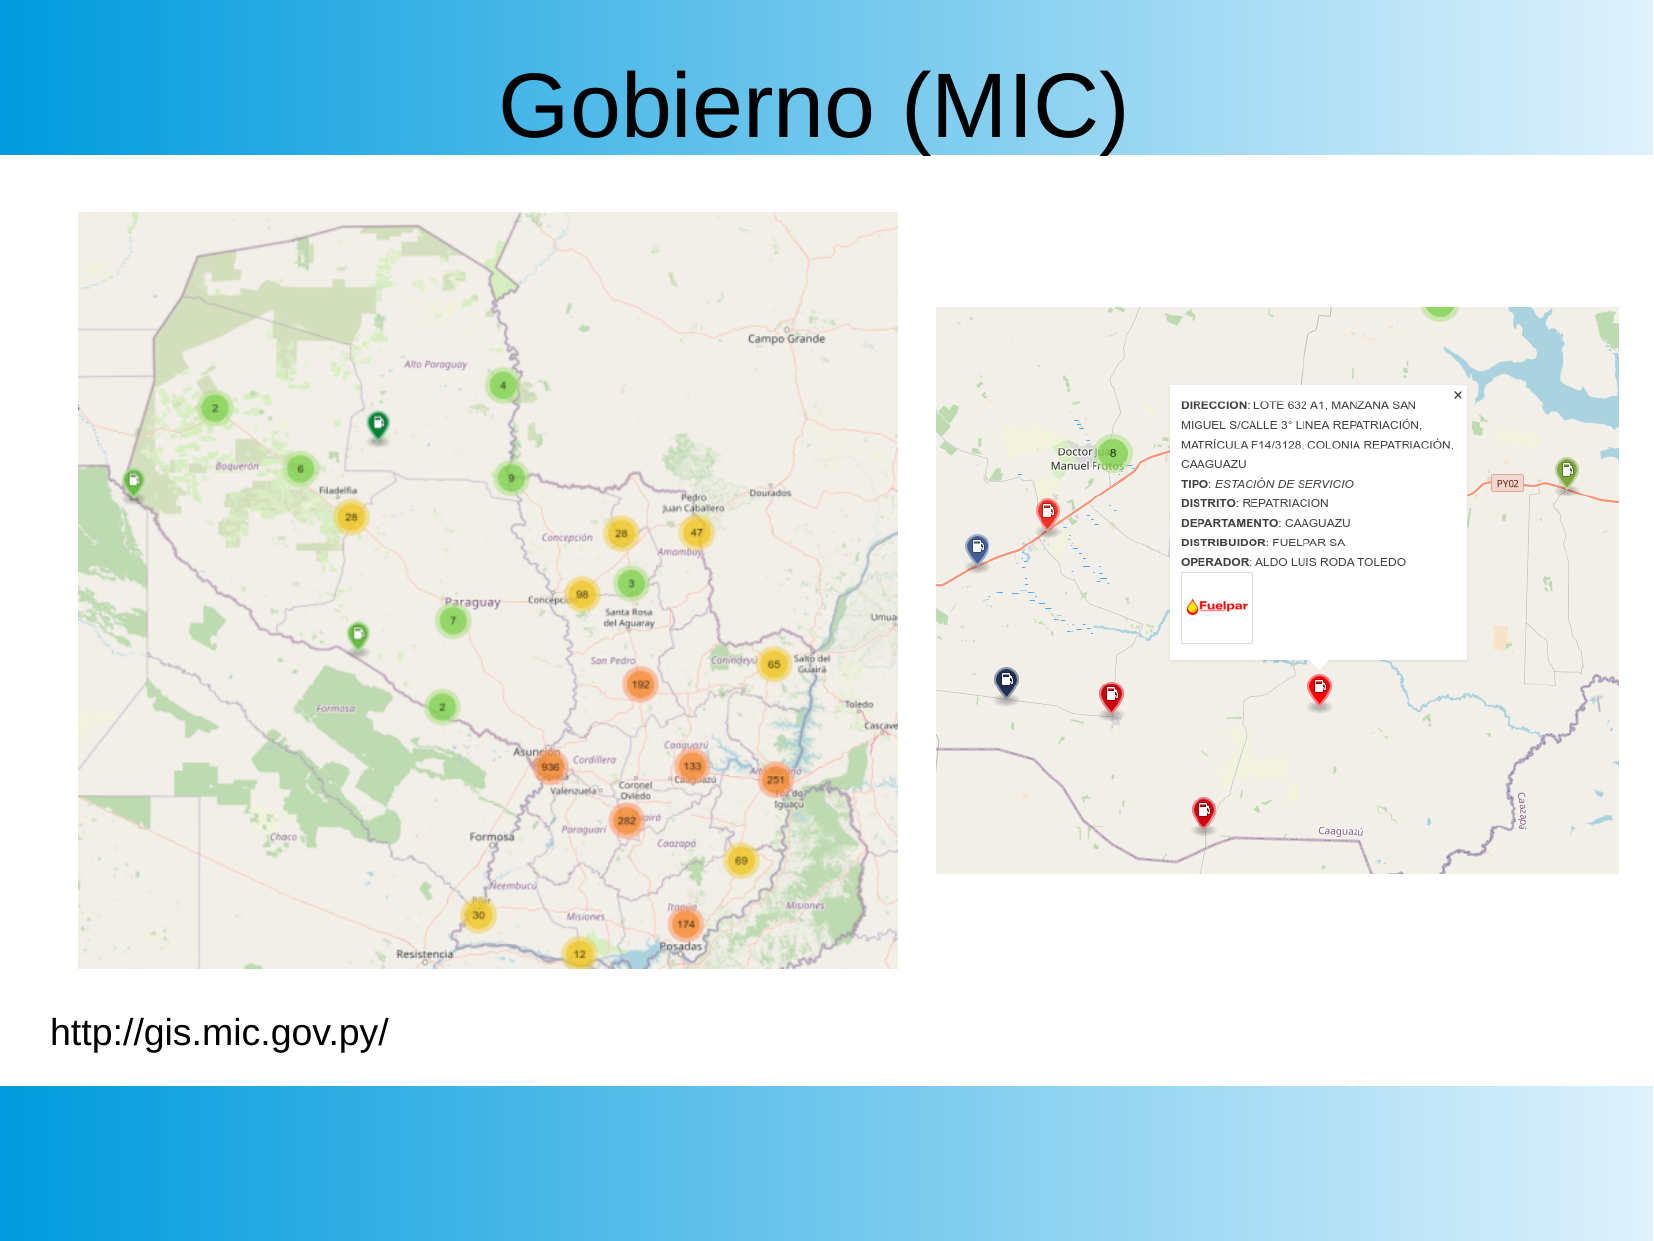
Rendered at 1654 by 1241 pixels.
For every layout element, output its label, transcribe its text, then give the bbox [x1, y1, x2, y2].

title Gobierno (MIC) [70, 0, 1559, 208]
picture [78, 212, 898, 969]
picture [936, 307, 1619, 875]
text_box http://gis.mic.gov.py/ [35, 1003, 556, 1061]
